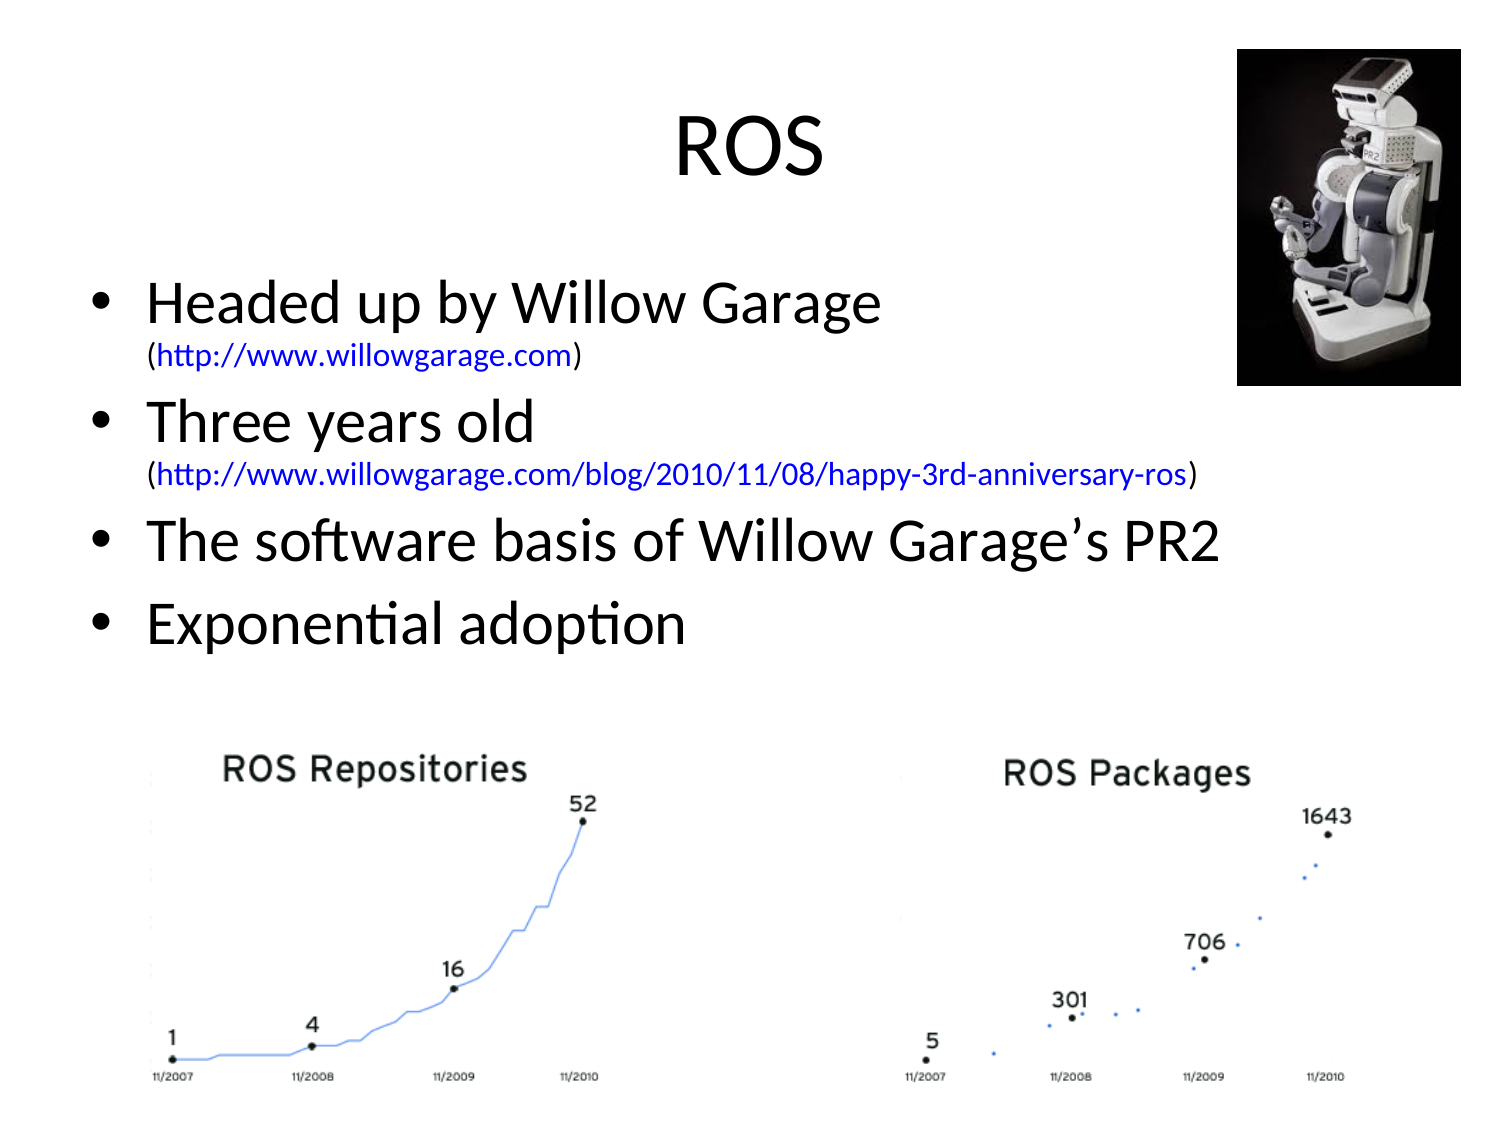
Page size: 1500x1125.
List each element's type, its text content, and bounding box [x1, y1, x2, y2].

picture [900, 749, 1355, 1088]
picture [150, 746, 601, 1088]
title ROS [75, 45, 1426, 233]
picture [1237, 49, 1461, 386]
list Headed up by Willow Garage (http://www.willowgarage.com) Three years old (http://www.willowgarage.com/blog/2010/11/08/happy-3rd-anniversary-ros) The software basis of Willow Garage’s PR2 Exponential adoption [75, 262, 1426, 1005]
